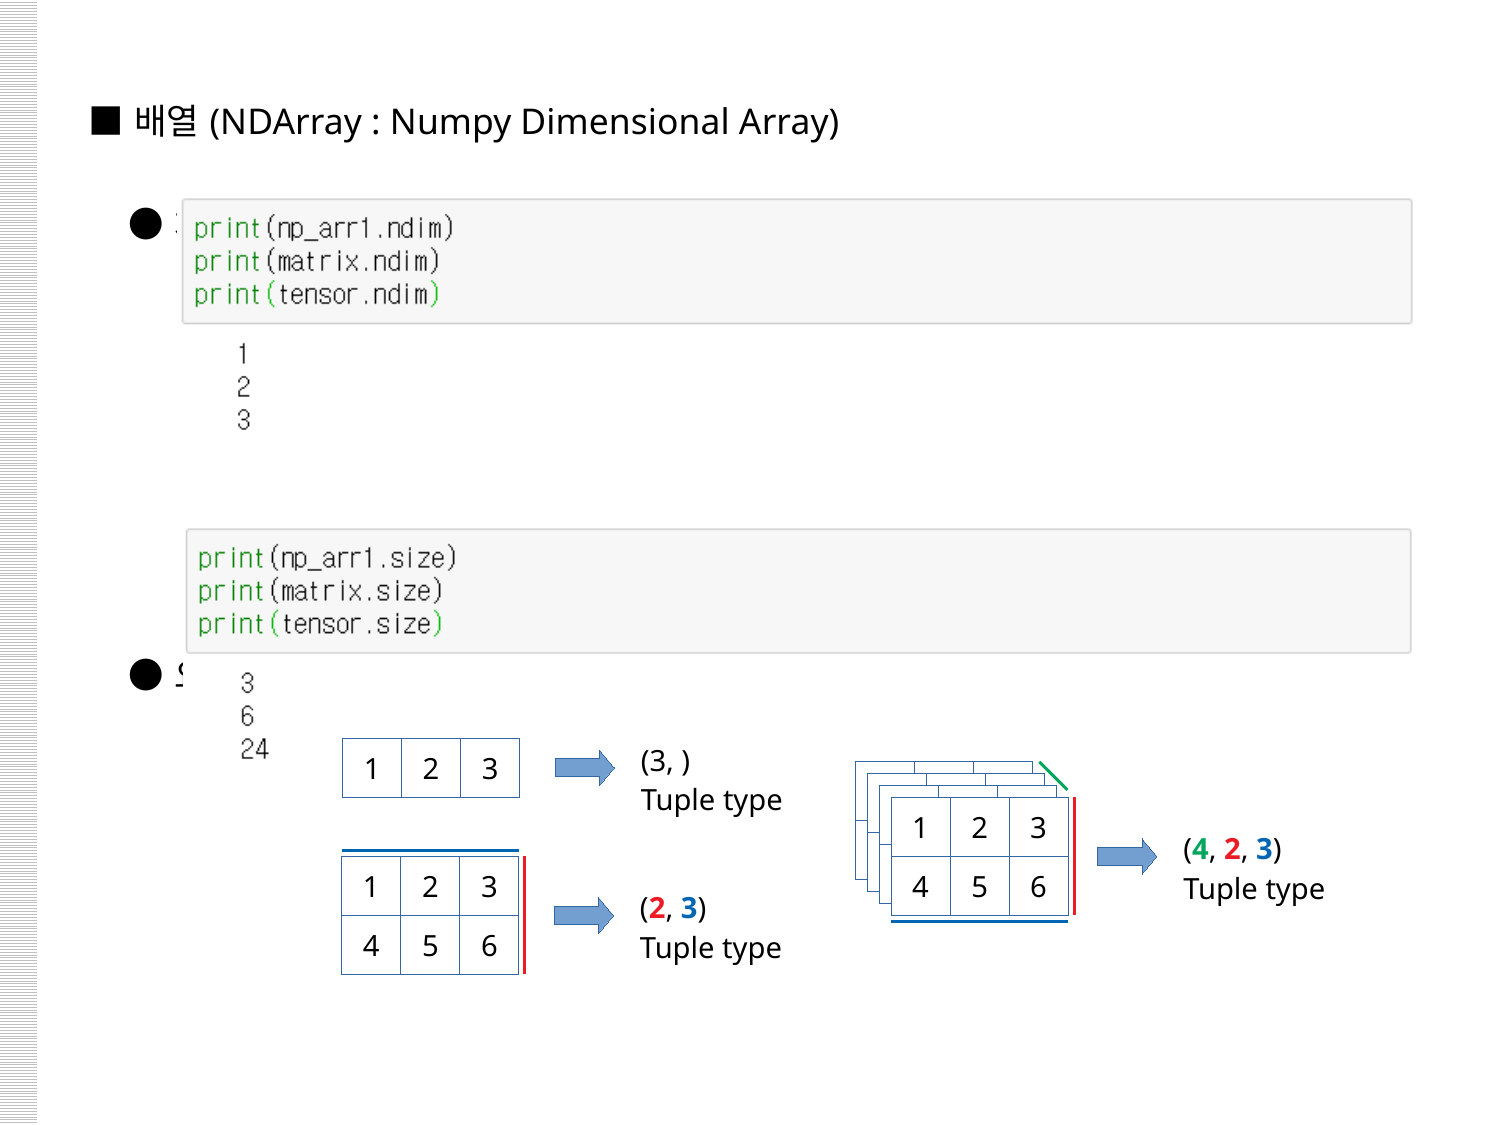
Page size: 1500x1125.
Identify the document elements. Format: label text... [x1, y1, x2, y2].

text_box 6 [1009, 856, 1069, 916]
text_box 1 [341, 856, 400, 915]
text_box [555, 750, 615, 786]
text_box [1097, 838, 1157, 875]
text_box 2 [400, 856, 459, 915]
text_box 4 [867, 832, 879, 892]
text_box 3 [460, 738, 520, 798]
text_box 4 [879, 844, 891, 904]
picture [177, 194, 1416, 441]
text_box (2, 3) Tuple type [625, 879, 798, 954]
text_box 2 [914, 761, 973, 773]
text_box 2 [938, 785, 997, 797]
text_box 4 [341, 915, 400, 975]
text_box 1 [879, 785, 938, 844]
text_box 5 [950, 856, 1009, 916]
text_box 6 [459, 915, 519, 975]
text_box ■ 배열 (NDArray : Numpy Dimensional Array) ● 차원(rank) 확인 : ndim (Number of Dimension) ● 요소의 개수 확인 : size [73, 33, 1453, 990]
text_box 5 [400, 915, 459, 975]
text_box 1 [867, 773, 926, 832]
text_box 1 [891, 797, 950, 856]
text_box 3 [1009, 797, 1069, 856]
text_box [554, 897, 614, 934]
text_box 4 [855, 820, 867, 880]
text_box 1 [342, 738, 401, 798]
text_box 2 [401, 738, 460, 798]
text_box (4, 2, 3) Tuple type [1168, 820, 1341, 895]
picture [183, 524, 1415, 770]
text_box (3, ) Tuple type [625, 732, 799, 806]
text_box 1 [855, 761, 914, 820]
text_box 2 [950, 797, 1009, 856]
text_box 3 [459, 856, 519, 915]
text_box 3 [997, 785, 1057, 797]
text_box 4 [891, 856, 950, 916]
text_box 2 [926, 773, 985, 785]
text_box 3 [973, 761, 1033, 773]
text_box 3 [985, 773, 1045, 785]
